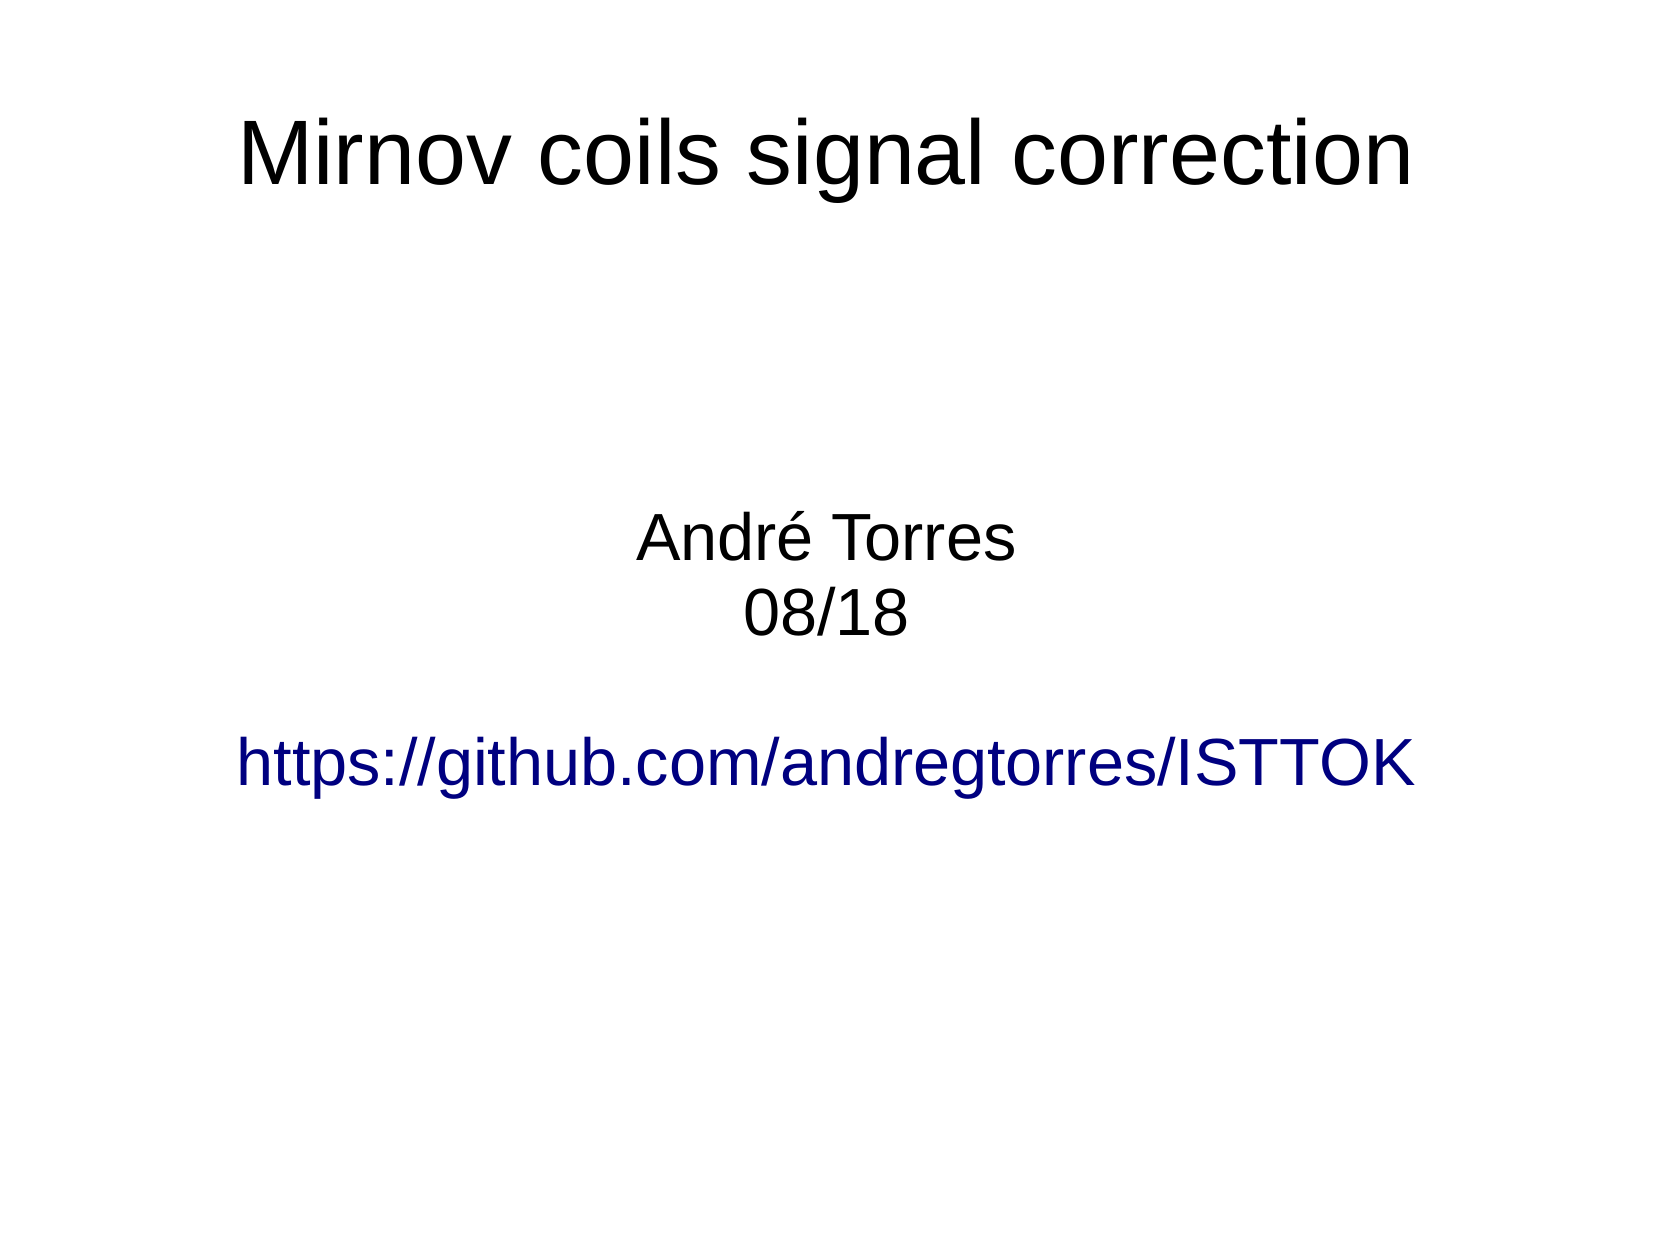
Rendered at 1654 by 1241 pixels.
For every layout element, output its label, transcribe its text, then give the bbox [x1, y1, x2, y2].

title Mirnov coils signal correction [82, 49, 1571, 257]
subtitle André Torres 08/18 https://github.com/andregtorres/ISTTOK [82, 290, 1571, 1010]
